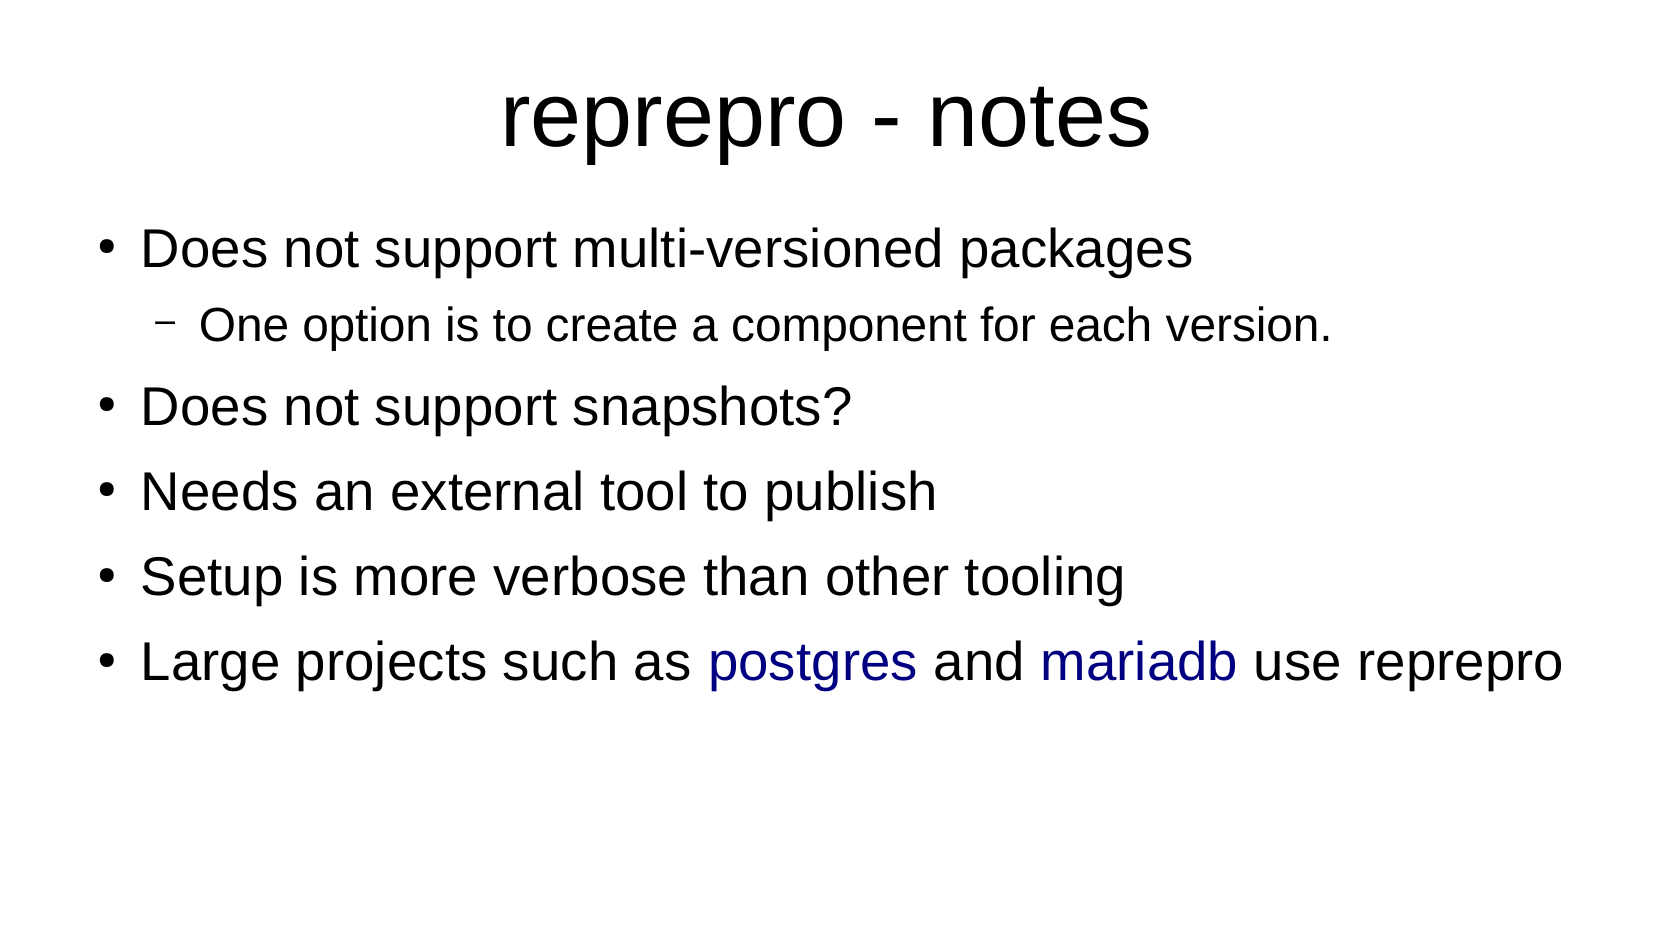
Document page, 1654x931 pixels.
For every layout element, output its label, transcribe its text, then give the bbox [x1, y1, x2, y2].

title reprepro - notes [82, 37, 1571, 193]
list Does not support multi-versioned packages One option is to create a component for each version. Does not support snapshots? Needs an external tool to publish Setup is more verbose than other tooling Large projects such as postgres and mariadb use reprepro [82, 217, 1571, 758]
